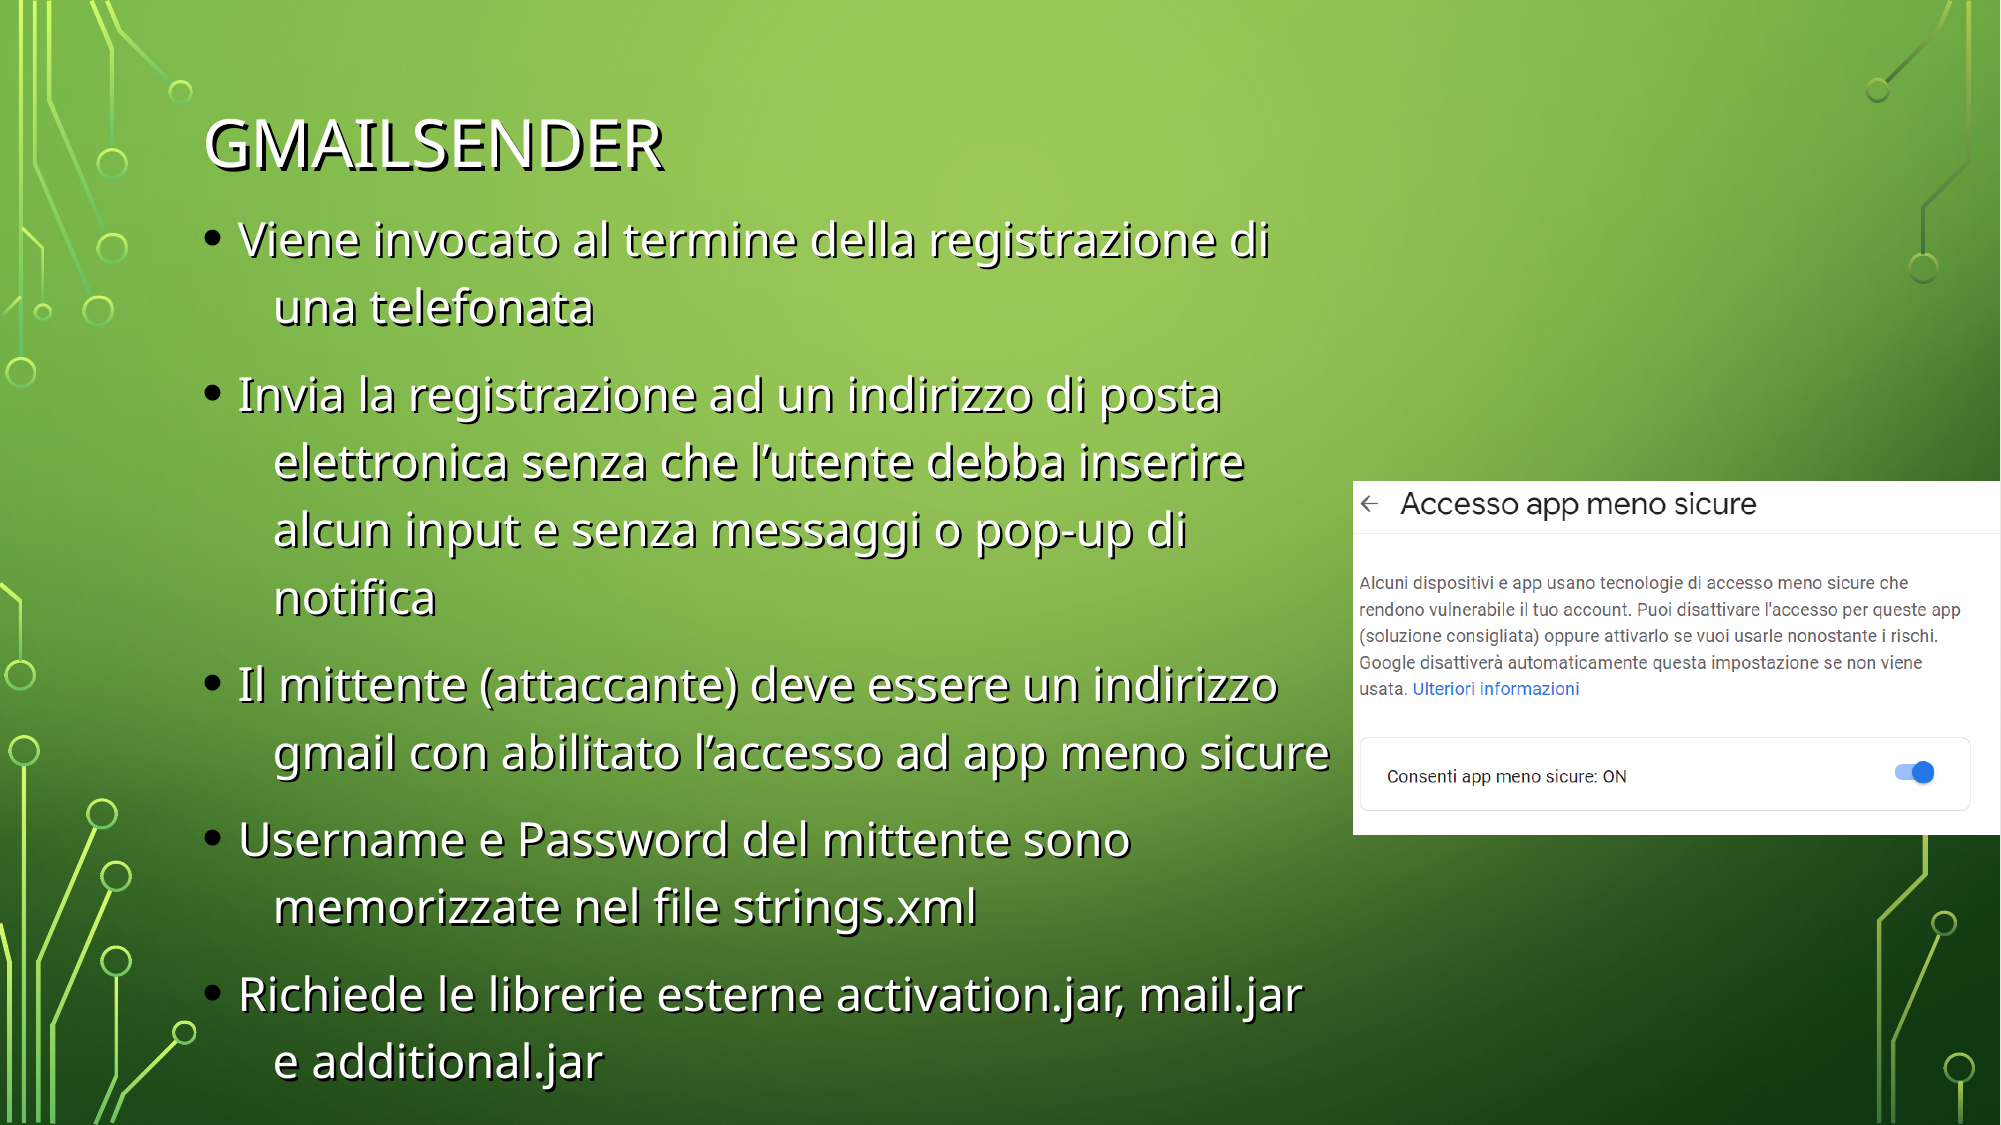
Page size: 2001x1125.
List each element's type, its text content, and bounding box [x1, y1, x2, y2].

title GmailSender [187, 101, 1813, 191]
picture [1353, 481, 2000, 835]
list Viene invocato al termine della registrazione di una telefonata Invia la registrazione ad un indirizzo di posta elettronica senza che l’utente debba inserire alcun input e senza messaggi o pop-up di notifica Il mittente (attaccante) deve essere un indirizzo gmail con abilitato l’accesso ad app meno sicure Username e Password del mittente sono memorizzate nel file strings.xml Richiede le librerie esterne activation.jar, mail.jar e additional.jar [187, 190, 1354, 1125]
